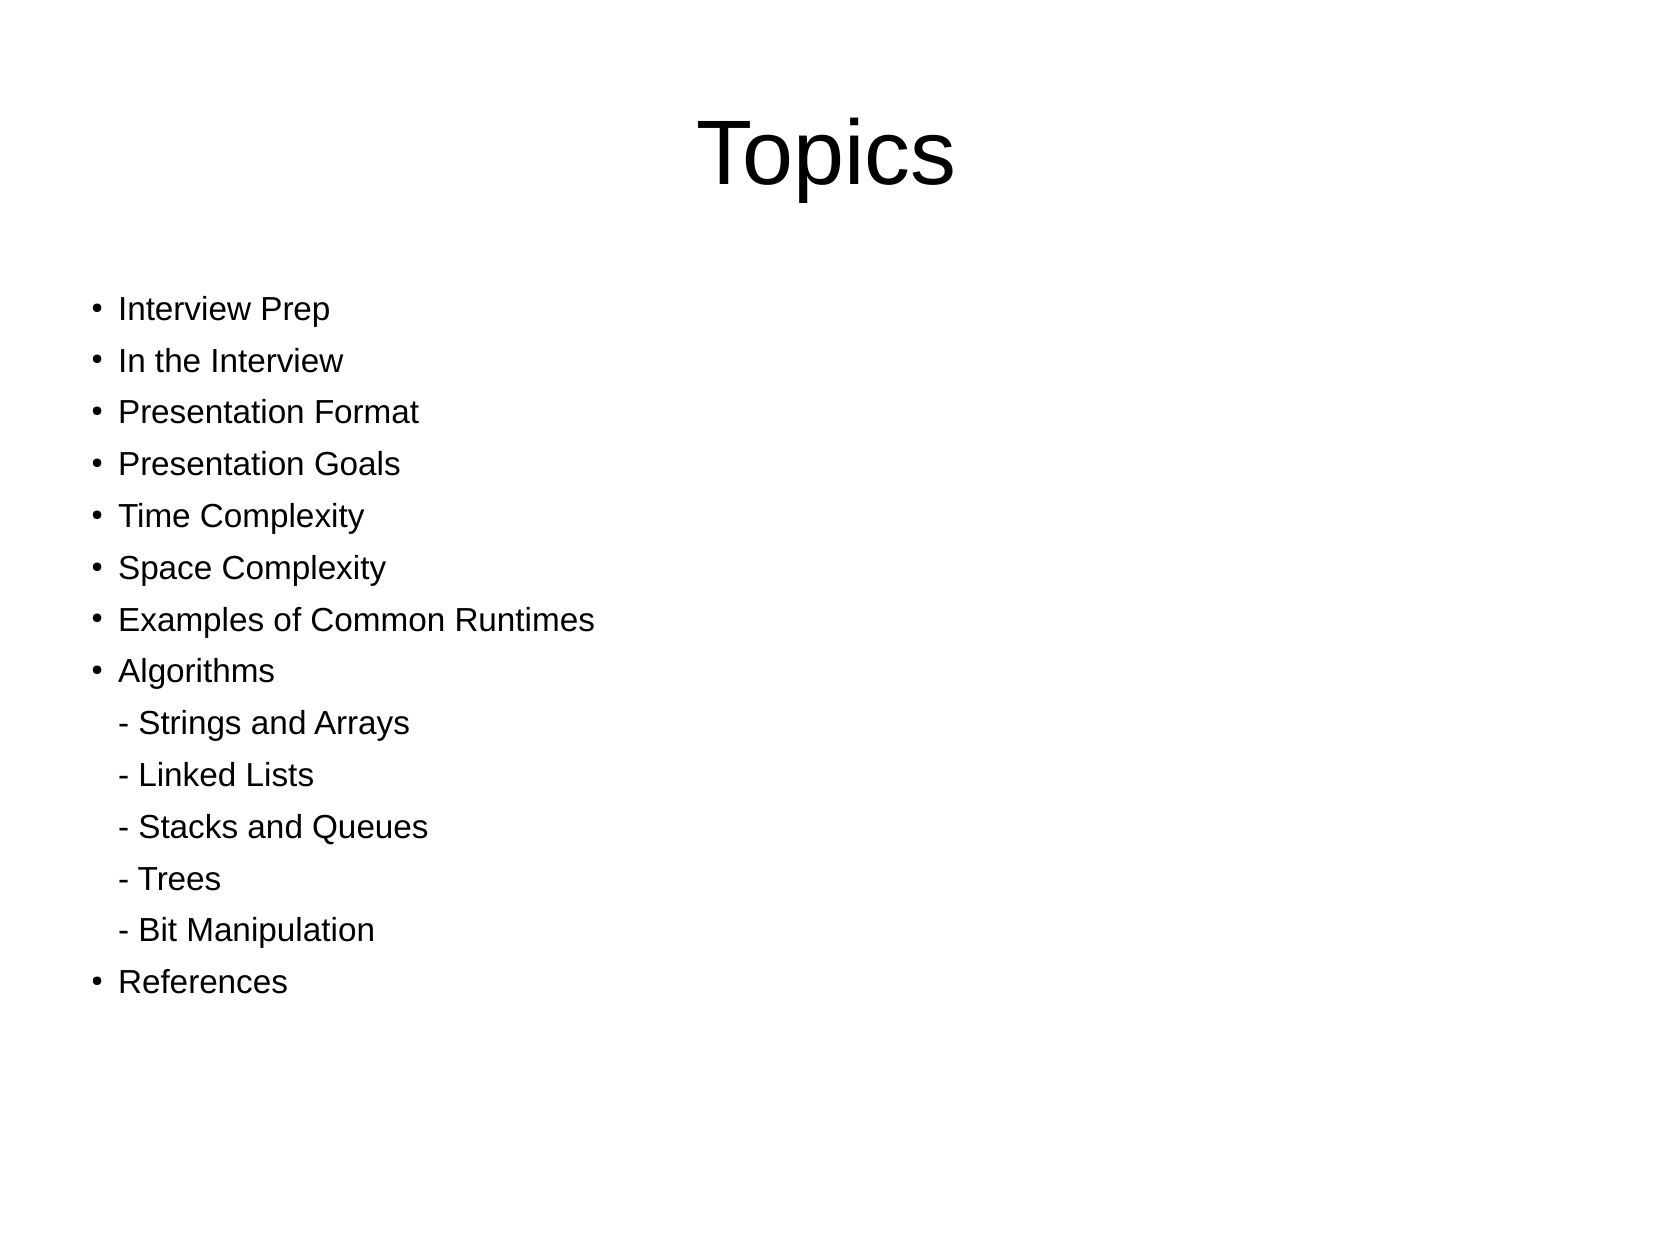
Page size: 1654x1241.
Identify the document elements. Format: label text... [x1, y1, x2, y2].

list Interview Prep In the Interview Presentation Format Presentation Goals Time Complexity Space Complexity Examples of Common Runtimes Algorithms - Strings and Arrays - Linked Lists - Stacks and Queues - Trees - Bit Manipulation References [82, 290, 1571, 1010]
title Topics [82, 49, 1571, 257]
